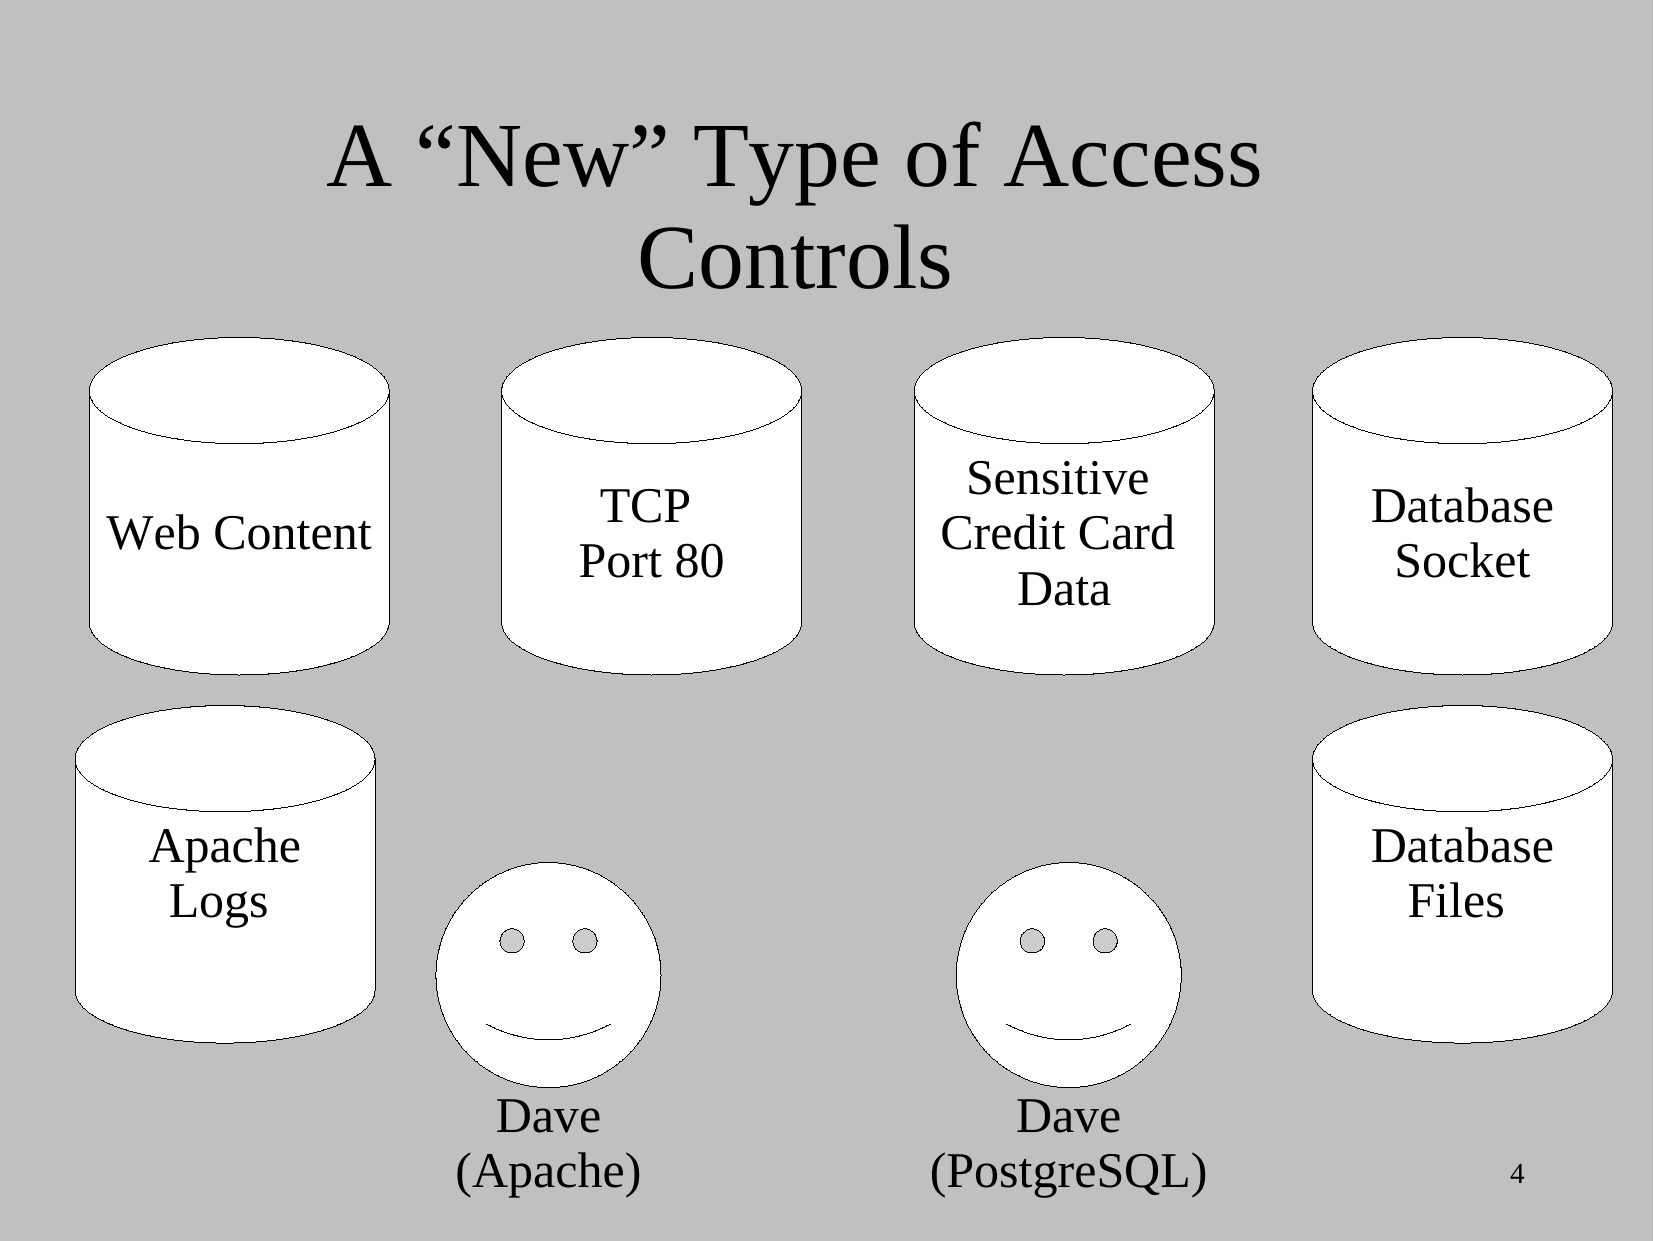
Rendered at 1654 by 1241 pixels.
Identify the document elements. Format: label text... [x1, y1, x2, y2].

title A “New” Type of Access Controls [312, 102, 1279, 310]
text_box Dave (PostgreSQL) [900, 1087, 1238, 1201]
text_box TCP Port 80 [501, 337, 802, 676]
text_box Database Socket [1312, 337, 1613, 676]
text_box [435, 862, 662, 1087]
text_box [956, 862, 1182, 1087]
text_box Sensitive Credit Card Data [914, 337, 1215, 676]
text_box Database Files [1312, 705, 1613, 1044]
text_box Dave (Apache) [379, 1087, 718, 1201]
text_box Web Content [89, 337, 390, 676]
text_box Apache Logs [75, 705, 376, 1044]
